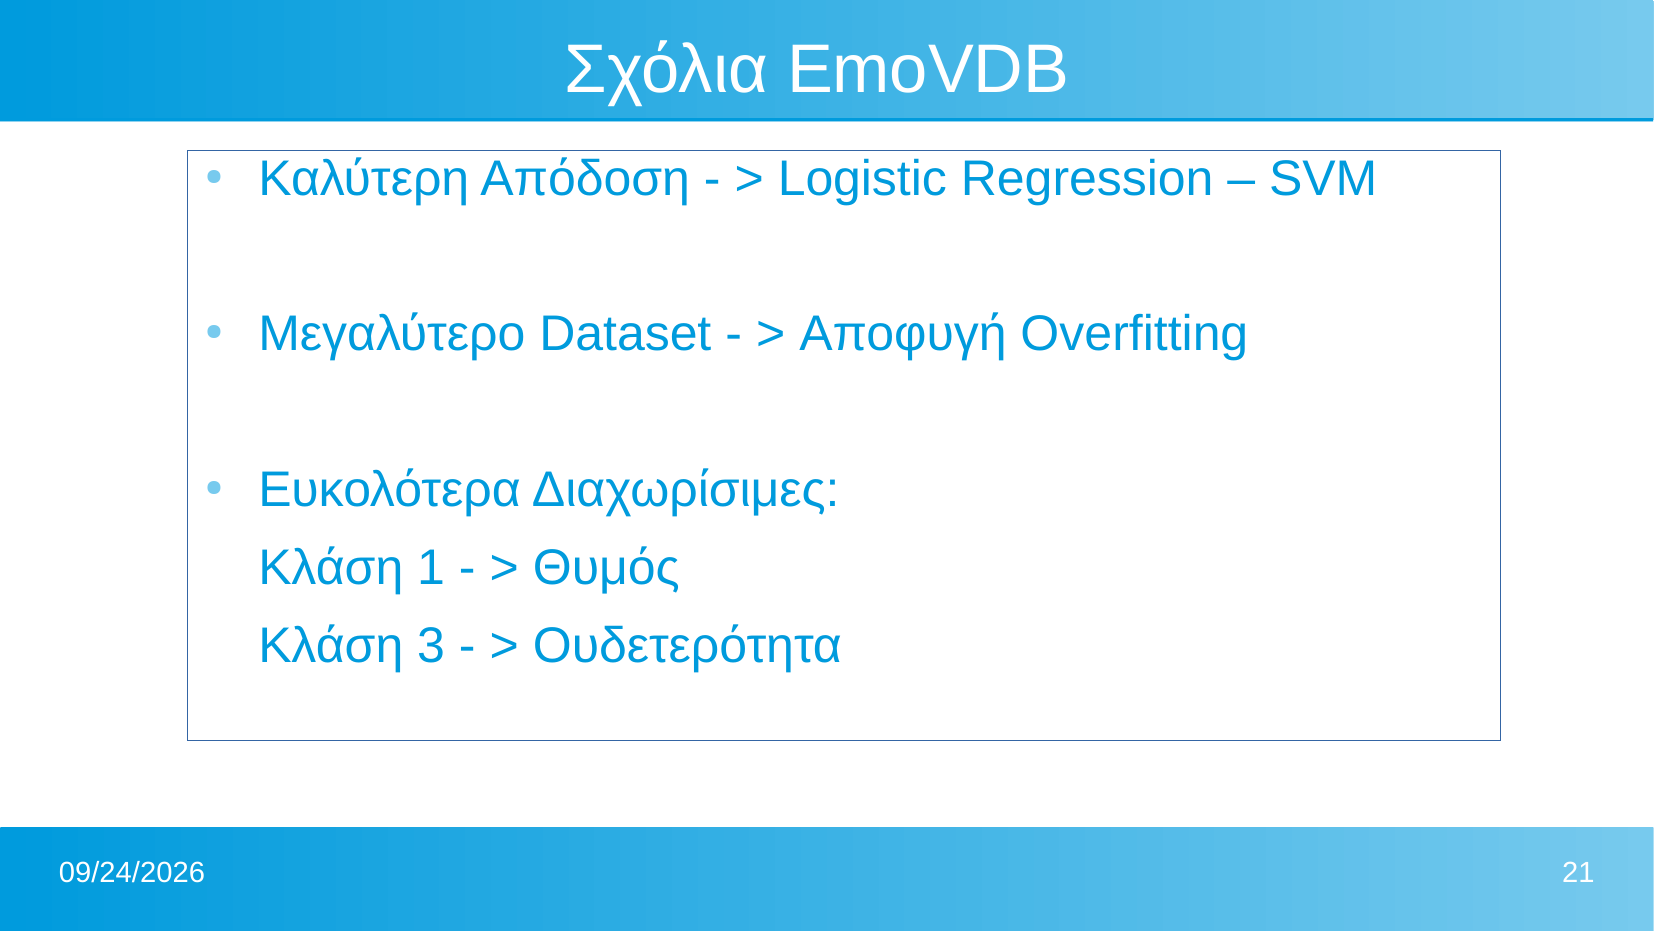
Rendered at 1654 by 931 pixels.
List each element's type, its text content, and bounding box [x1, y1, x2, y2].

title Σχόλια EmoVDB [59, 29, 1595, 108]
list Καλύτερη Απόδοση - > Logistic Regression – SVM Μεγαλύτερο Dataset - > Αποφυγή Overfitting Ευκολότερα Διαχωρίσιμες: Κλάση 1 - > Θυμός Κλάση 3 - > Ουδετερότητα [187, 150, 1501, 741]
